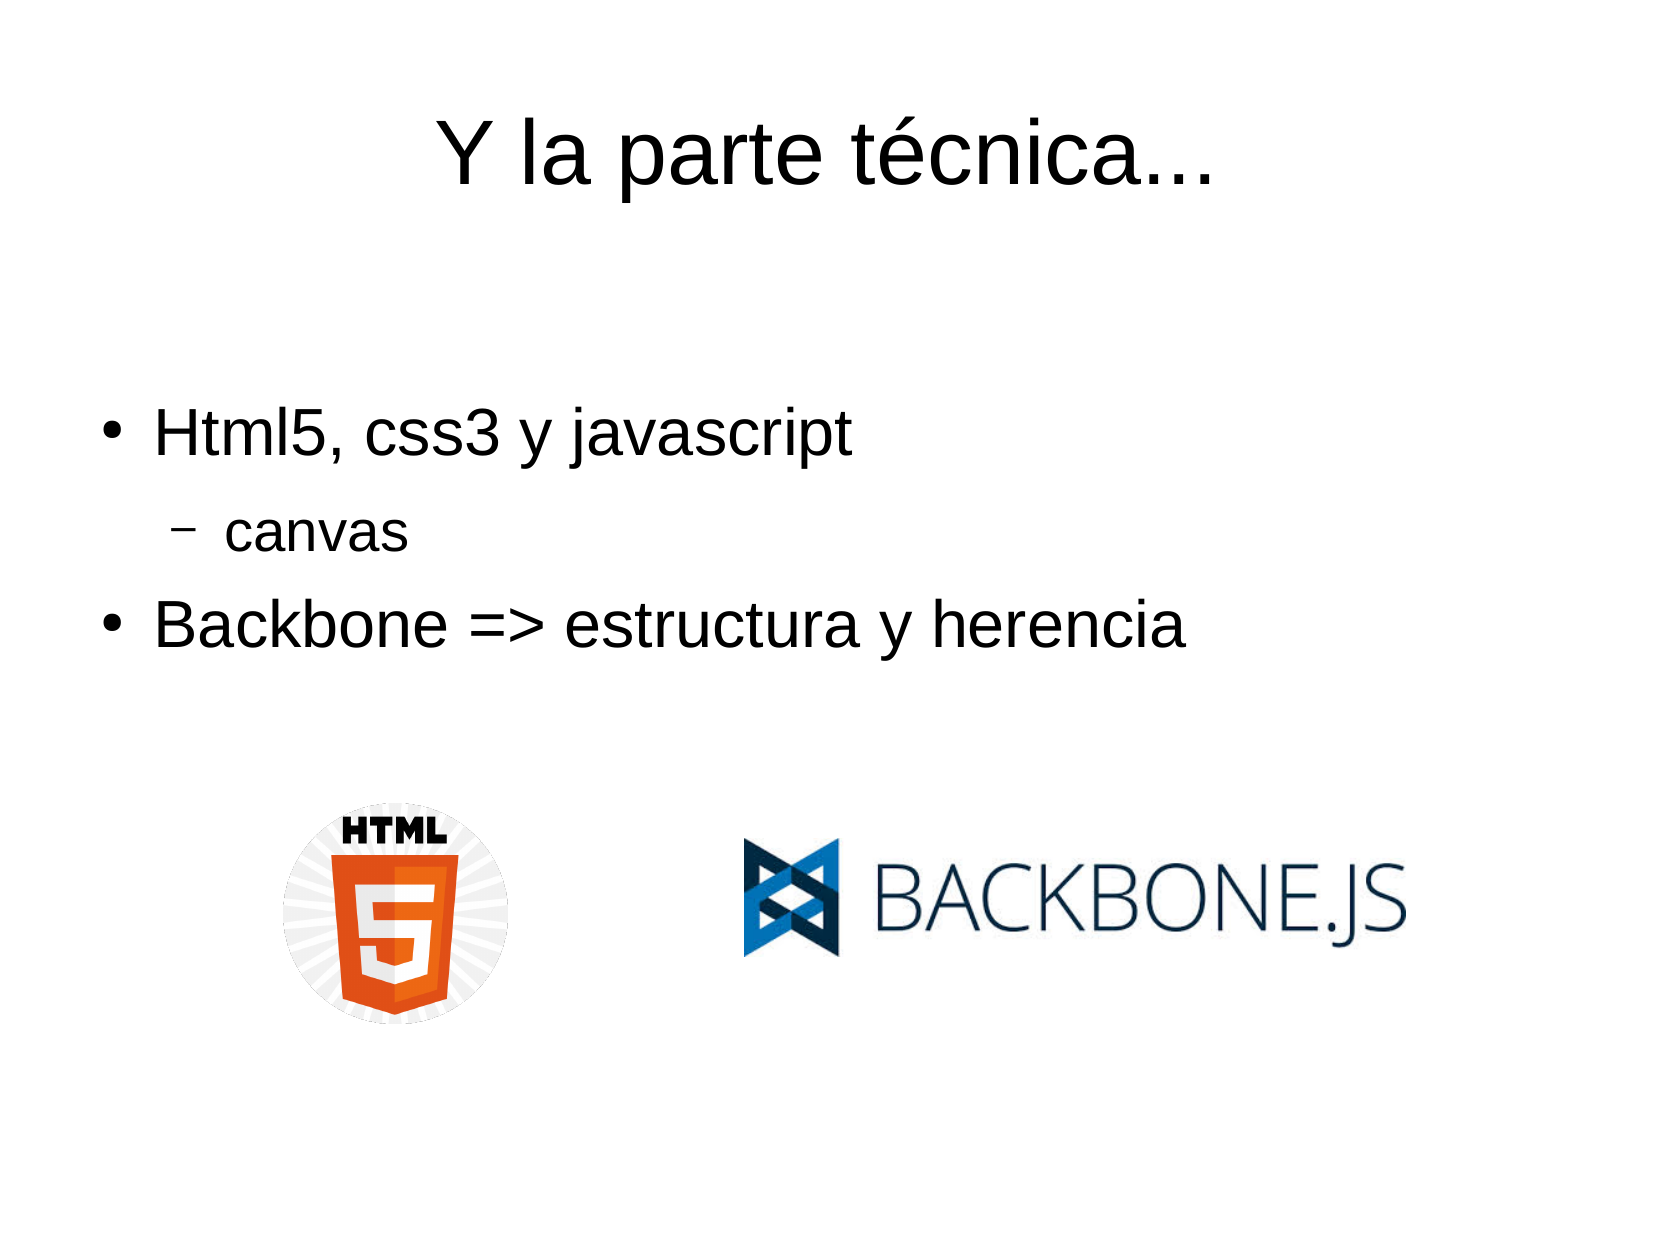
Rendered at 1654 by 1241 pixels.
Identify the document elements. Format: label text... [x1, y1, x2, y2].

picture [744, 838, 1406, 957]
list Html5, css3 y javascript canvas Backbone => estructura y herencia [82, 290, 1571, 1010]
title Y la parte técnica... [82, 49, 1571, 257]
picture [283, 803, 508, 1024]
